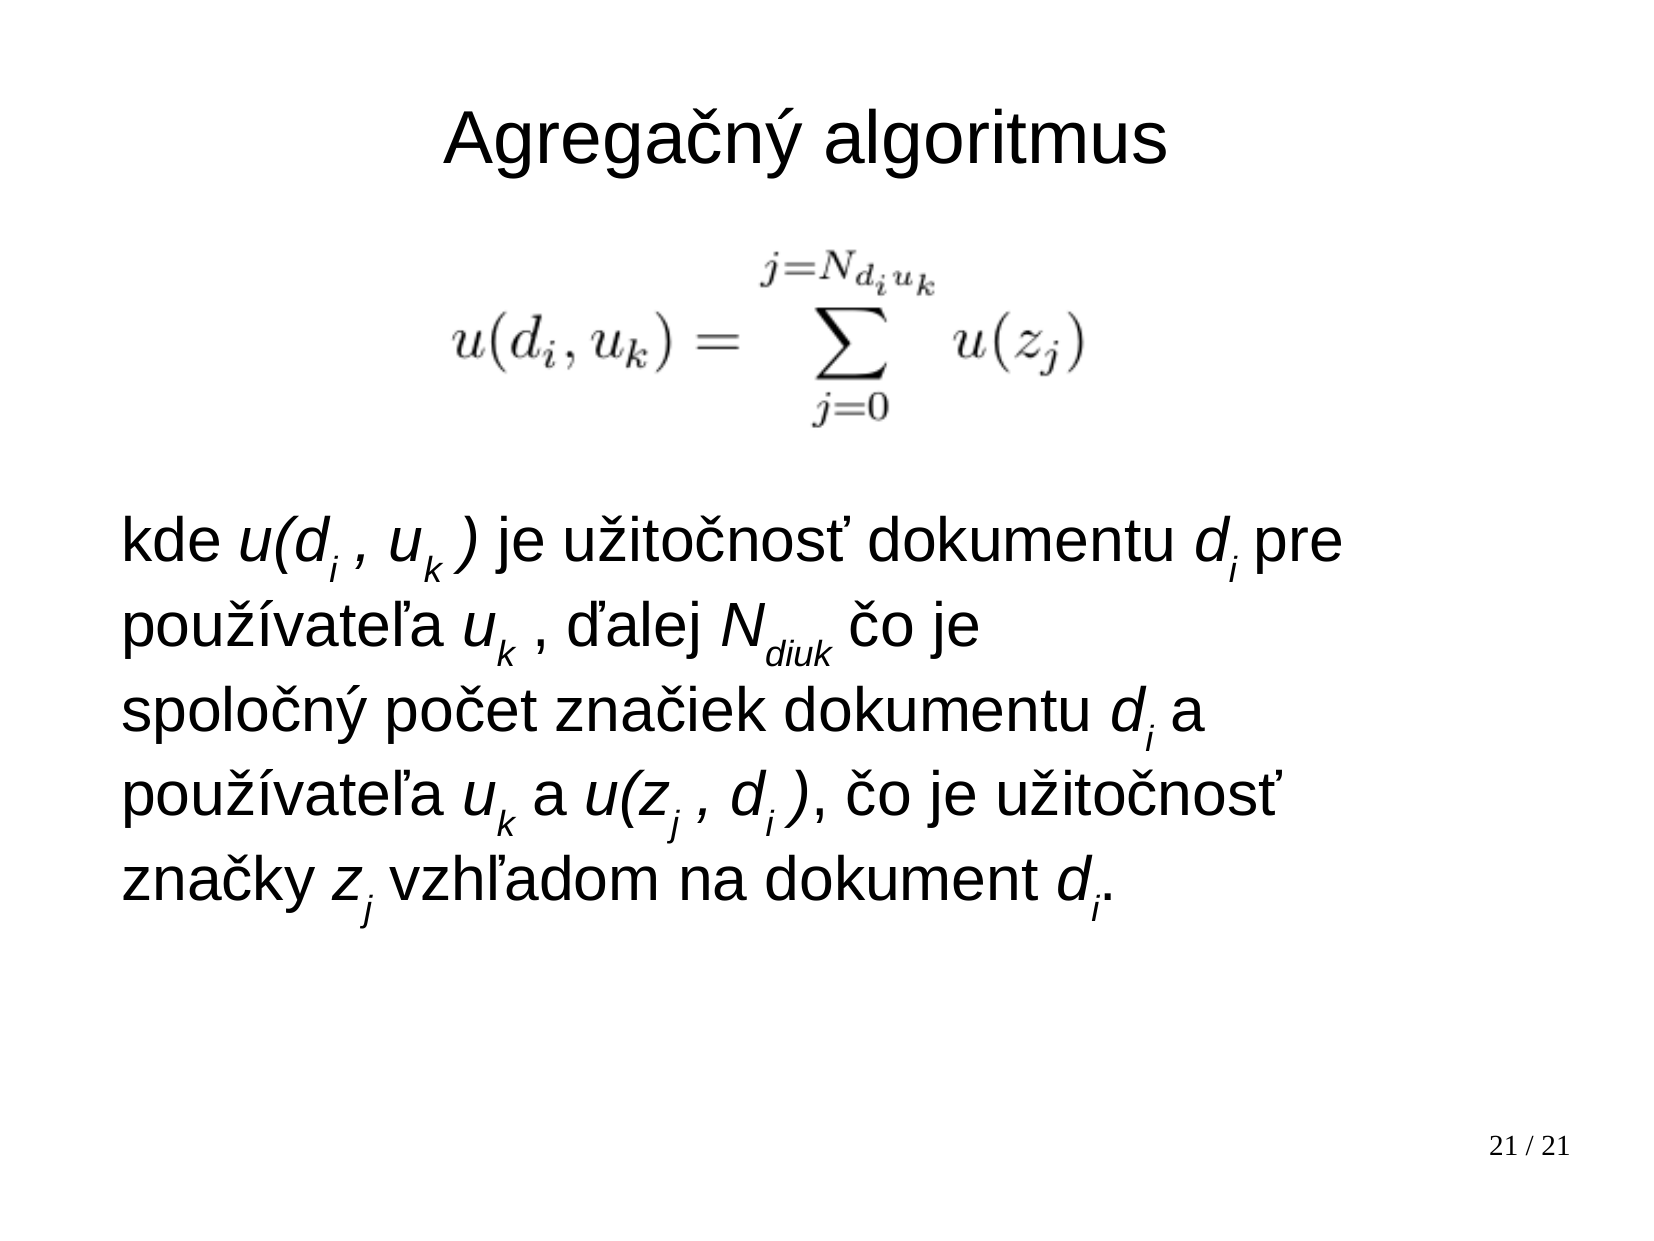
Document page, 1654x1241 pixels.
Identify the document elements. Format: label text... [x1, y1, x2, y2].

title Agregačný algoritmus [104, 0, 1510, 278]
picture [425, 236, 1104, 461]
text_box kde u(di , uk ) je užitočnosť dokumentu di pre používateľa uk , ďalej Ndiuk čo je spoločný počet značiek dokumentu di a používateľa uk a u(zj , di ), čo je užitočnosť značky zj vzhľadom na dokument di. [70, 497, 1517, 989]
